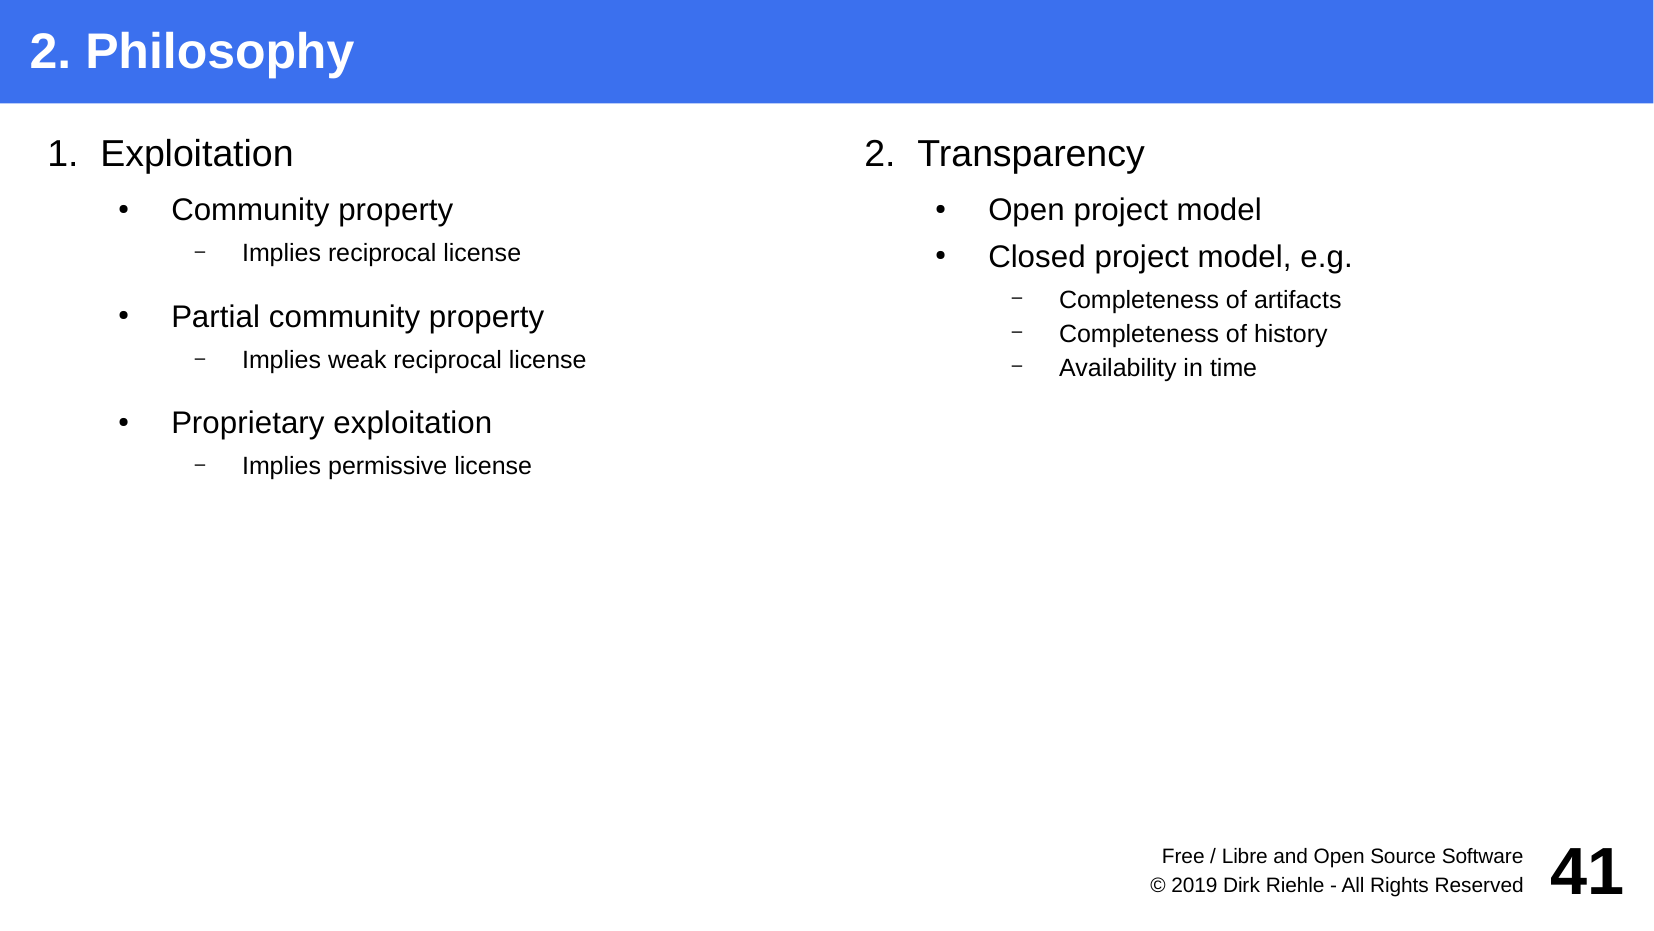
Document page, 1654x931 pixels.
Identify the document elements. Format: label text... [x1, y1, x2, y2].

list Exploitation Community property Implies reciprocal license Partial community property Implies weak reciprocal license Proprietary exploitation Implies permissive license [29, 132, 808, 813]
list Transparency Open project model Closed project model, e.g. Completeness of artifacts Completeness of history Availability in time [846, 132, 1625, 813]
title 2. Philosophy [0, 0, 1654, 104]
